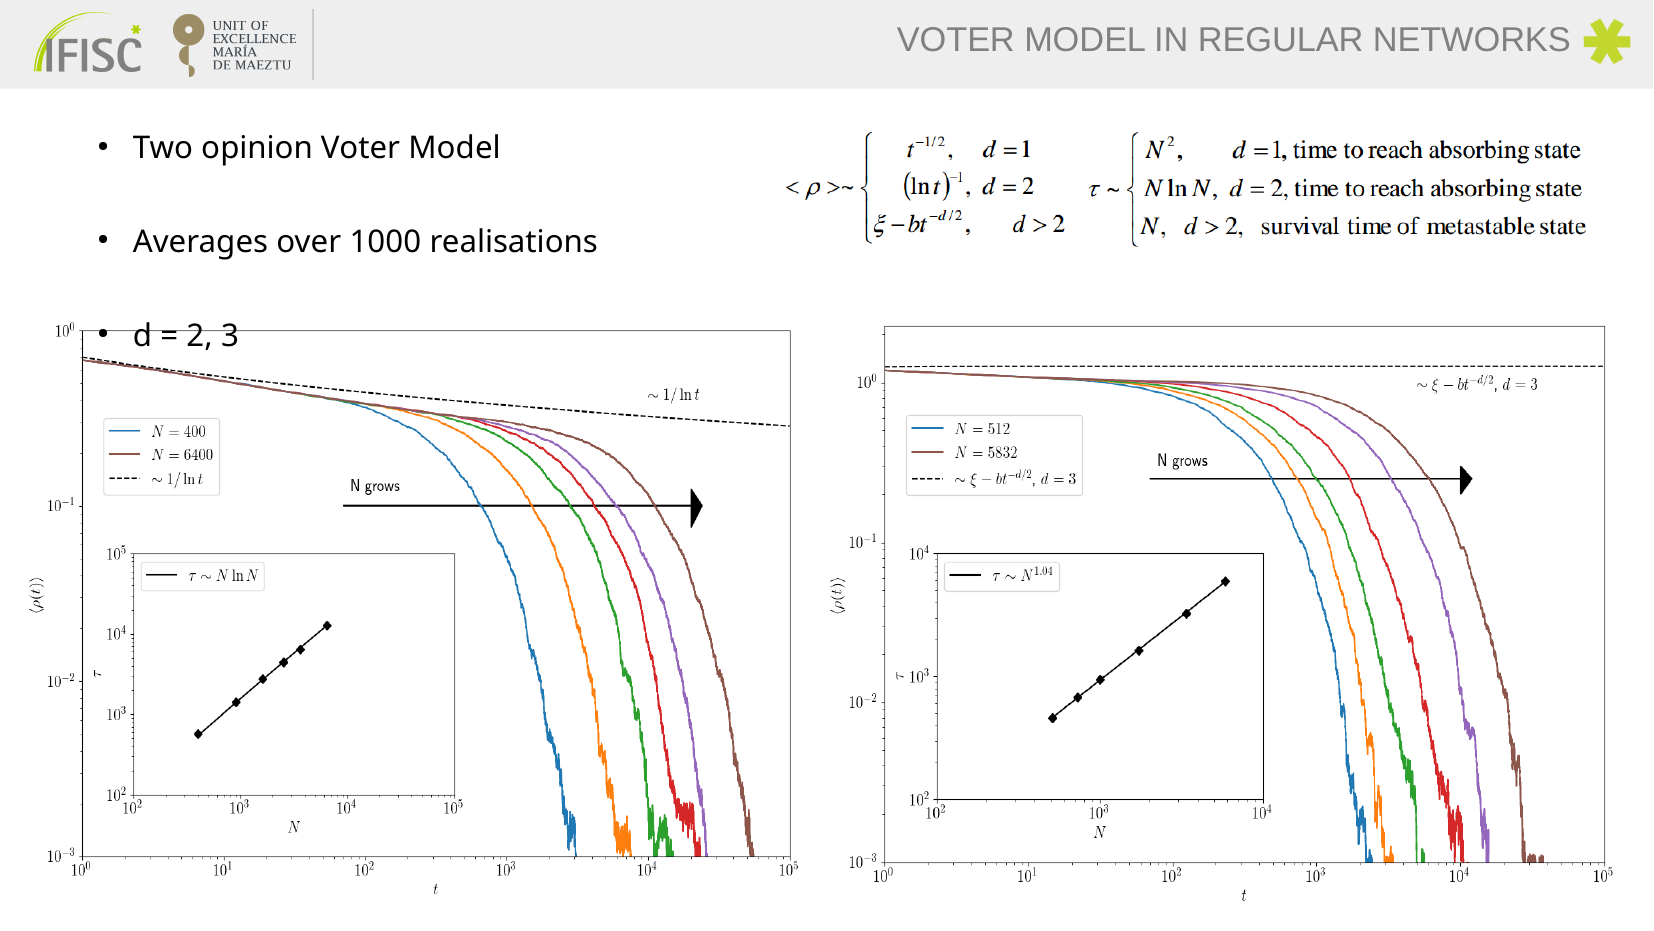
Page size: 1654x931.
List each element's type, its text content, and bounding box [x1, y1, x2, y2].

text_box Two opinion Voter Model Averages over 1000 realisations d = 2, 3 [82, 118, 686, 322]
picture [13, 307, 1630, 922]
picture [29, 9, 148, 75]
picture [1582, 17, 1631, 65]
picture [137, 331, 146, 344]
picture [170, 11, 302, 81]
picture [779, 118, 1608, 260]
title VOTER MODEL IN REGULAR NETWORKS [253, 0, 1571, 80]
